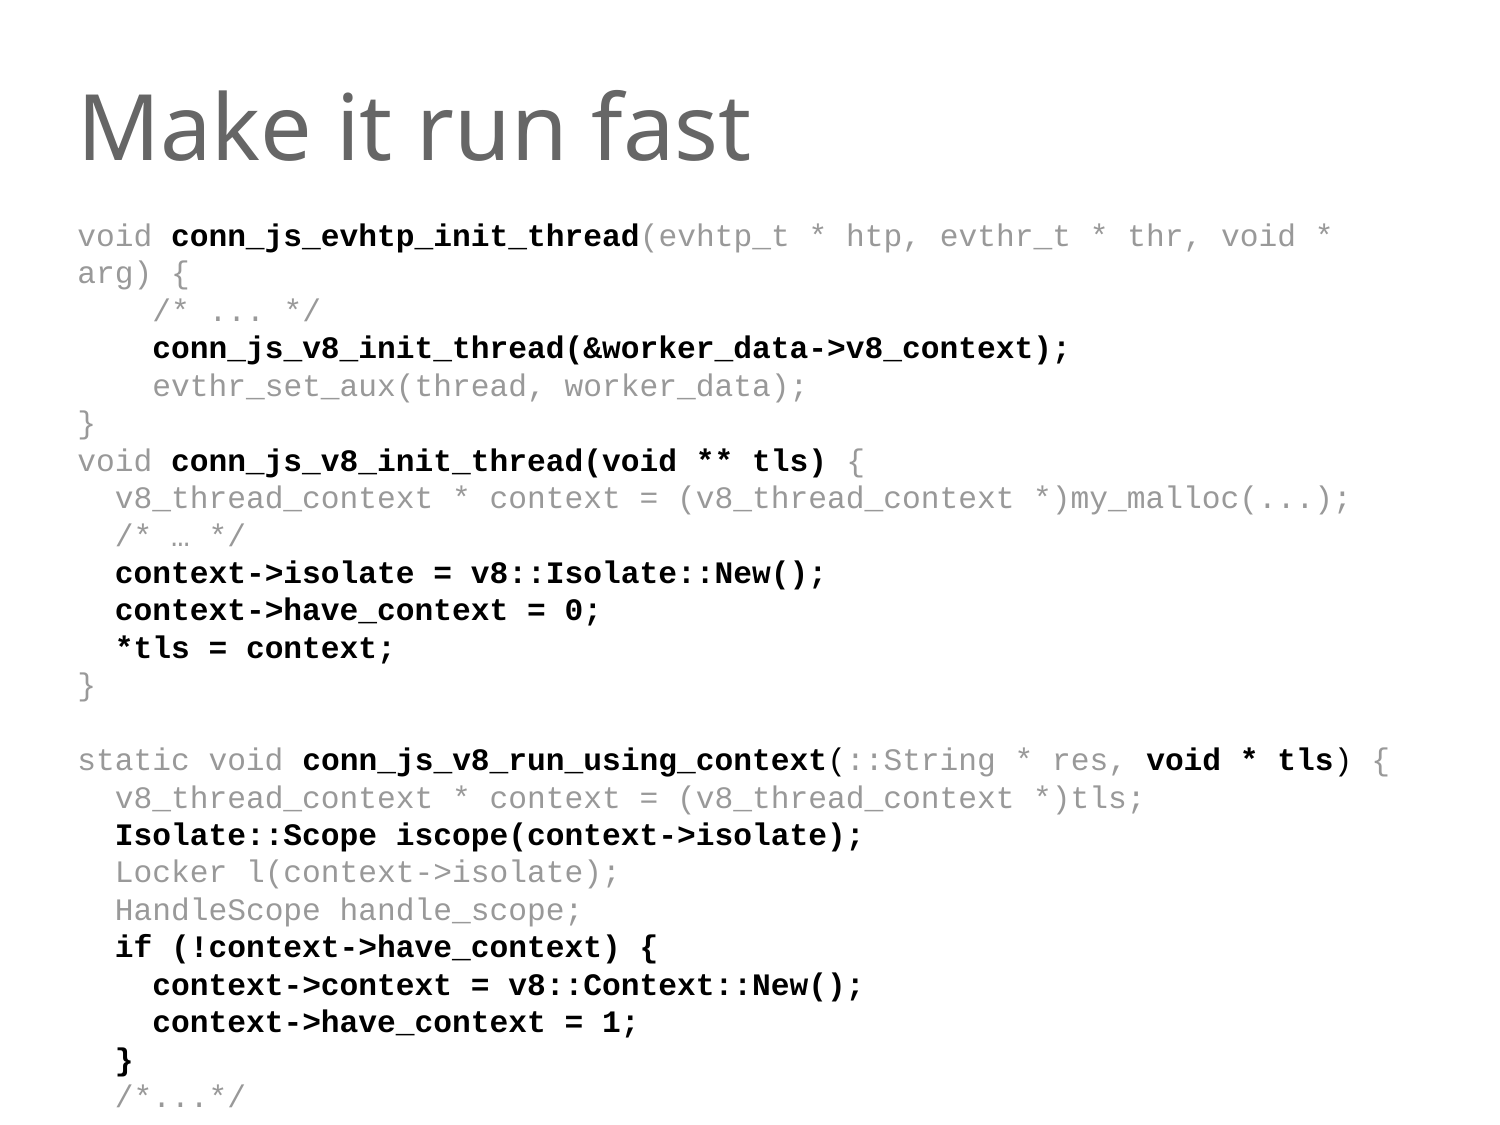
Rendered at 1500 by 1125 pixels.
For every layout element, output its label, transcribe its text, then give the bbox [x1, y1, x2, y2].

title Make it run fast [62, 0, 1438, 207]
text_box void conn_js_evhtp_init_thread(evhtp_t * htp, evthr_t * thr, void * arg) { /* ... */ conn_js_v8_init_thread(&worker_data->v8_context); evthr_set_aux(thread, worker_data); } void conn_js_v8_init_thread(void ** tls) { v8_thread_context * context = (v8_thread_context *)my_malloc(...); /* … */ context->isolate = v8::Isolate::New(); context->have_context = 0; *tls = context; } static void conn_js_v8_run_using_context(::String * res, void * tls) { v8_thread_context * context = (v8_thread_context *)tls; Isolate::Scope iscope(context->isolate); Locker l(context->isolate); HandleScope handle_scope; if (!context->have_context) { context->context = v8::Context::New(); context->have_context = 1; } /*...*/ [62, 207, 1438, 1125]
